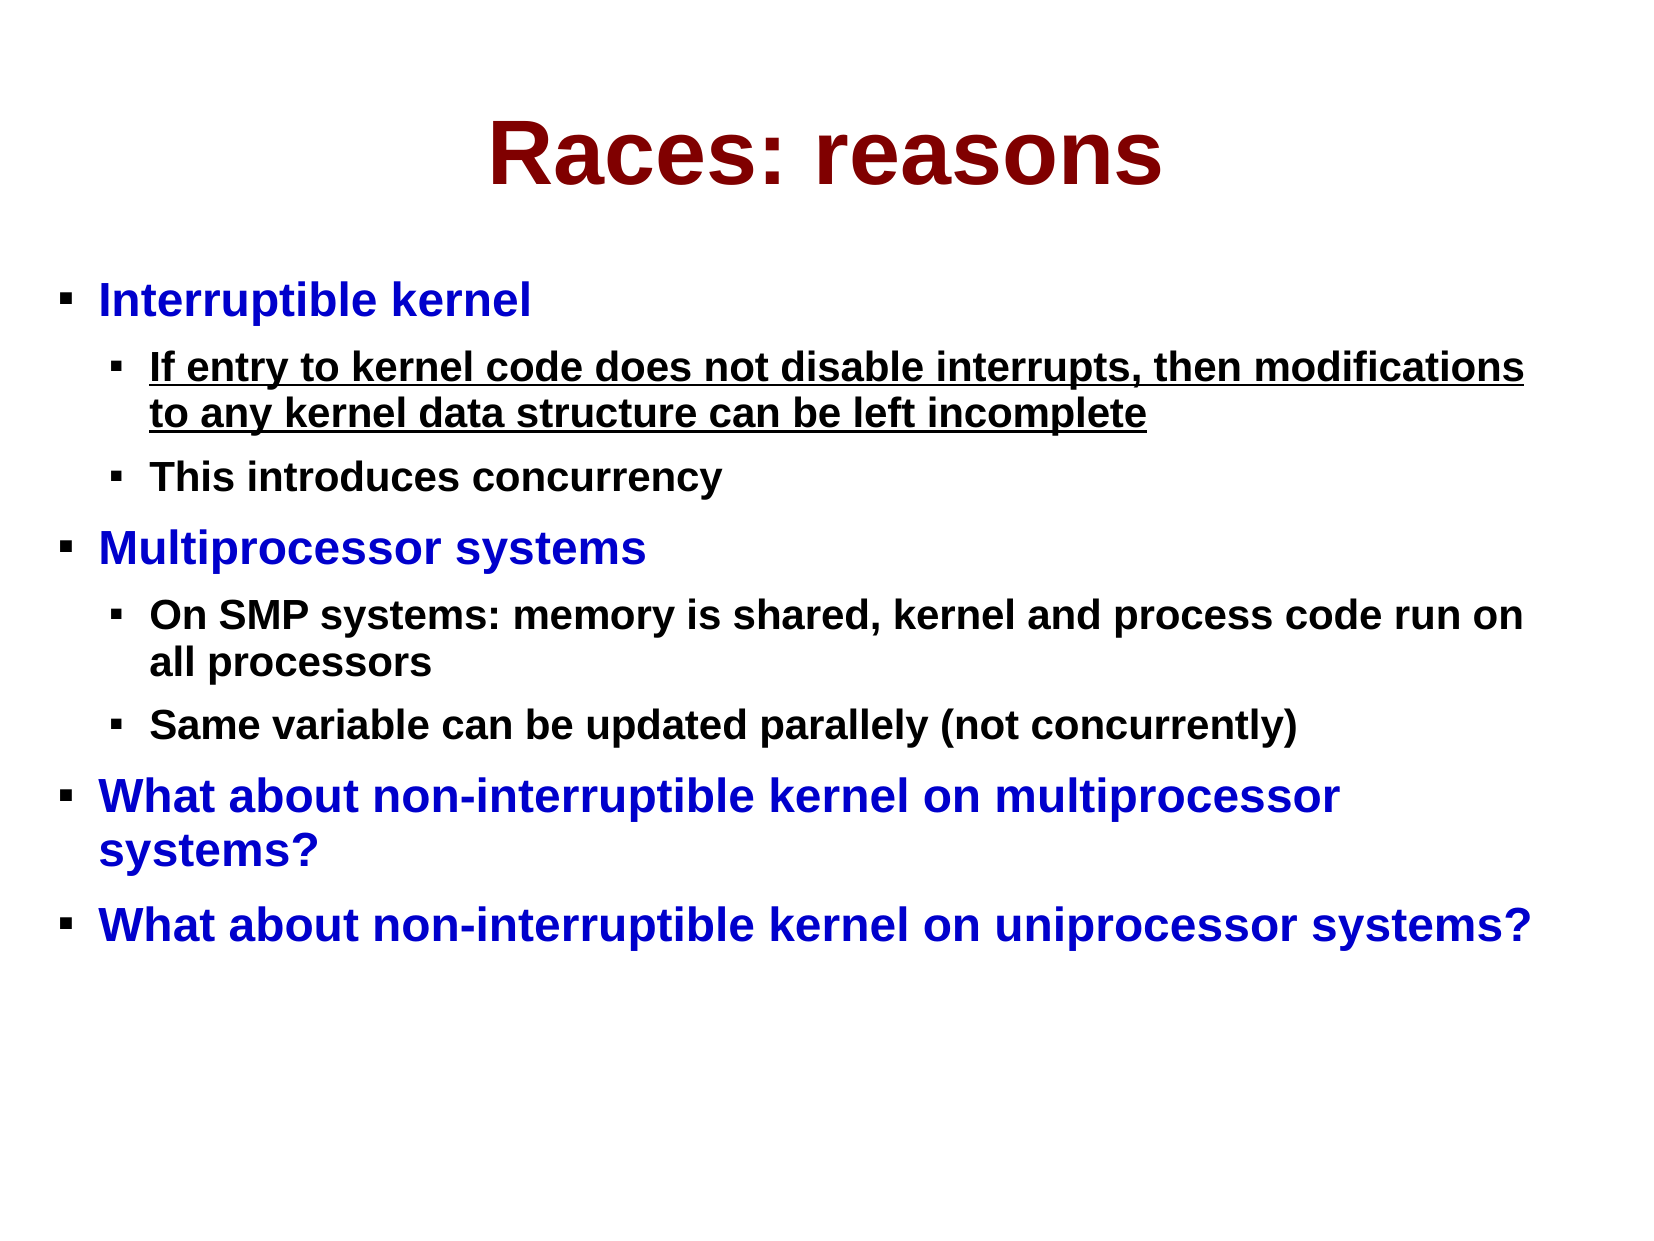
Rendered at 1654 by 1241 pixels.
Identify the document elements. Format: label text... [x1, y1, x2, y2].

title Races: reasons [82, 49, 1571, 257]
list Interruptible kernel If entry to kernel code does not disable interrupts, then modifications to any kernel data structure can be left incomplete This introduces concurrency Multiprocessor systems On SMP systems: memory is shared, kernel and process code run on all processors Same variable can be updated parallely (not concurrently) What about non-interruptible kernel on multiprocessor systems? What about non-interruptible kernel on uniprocessor systems? [47, 272, 1536, 993]
